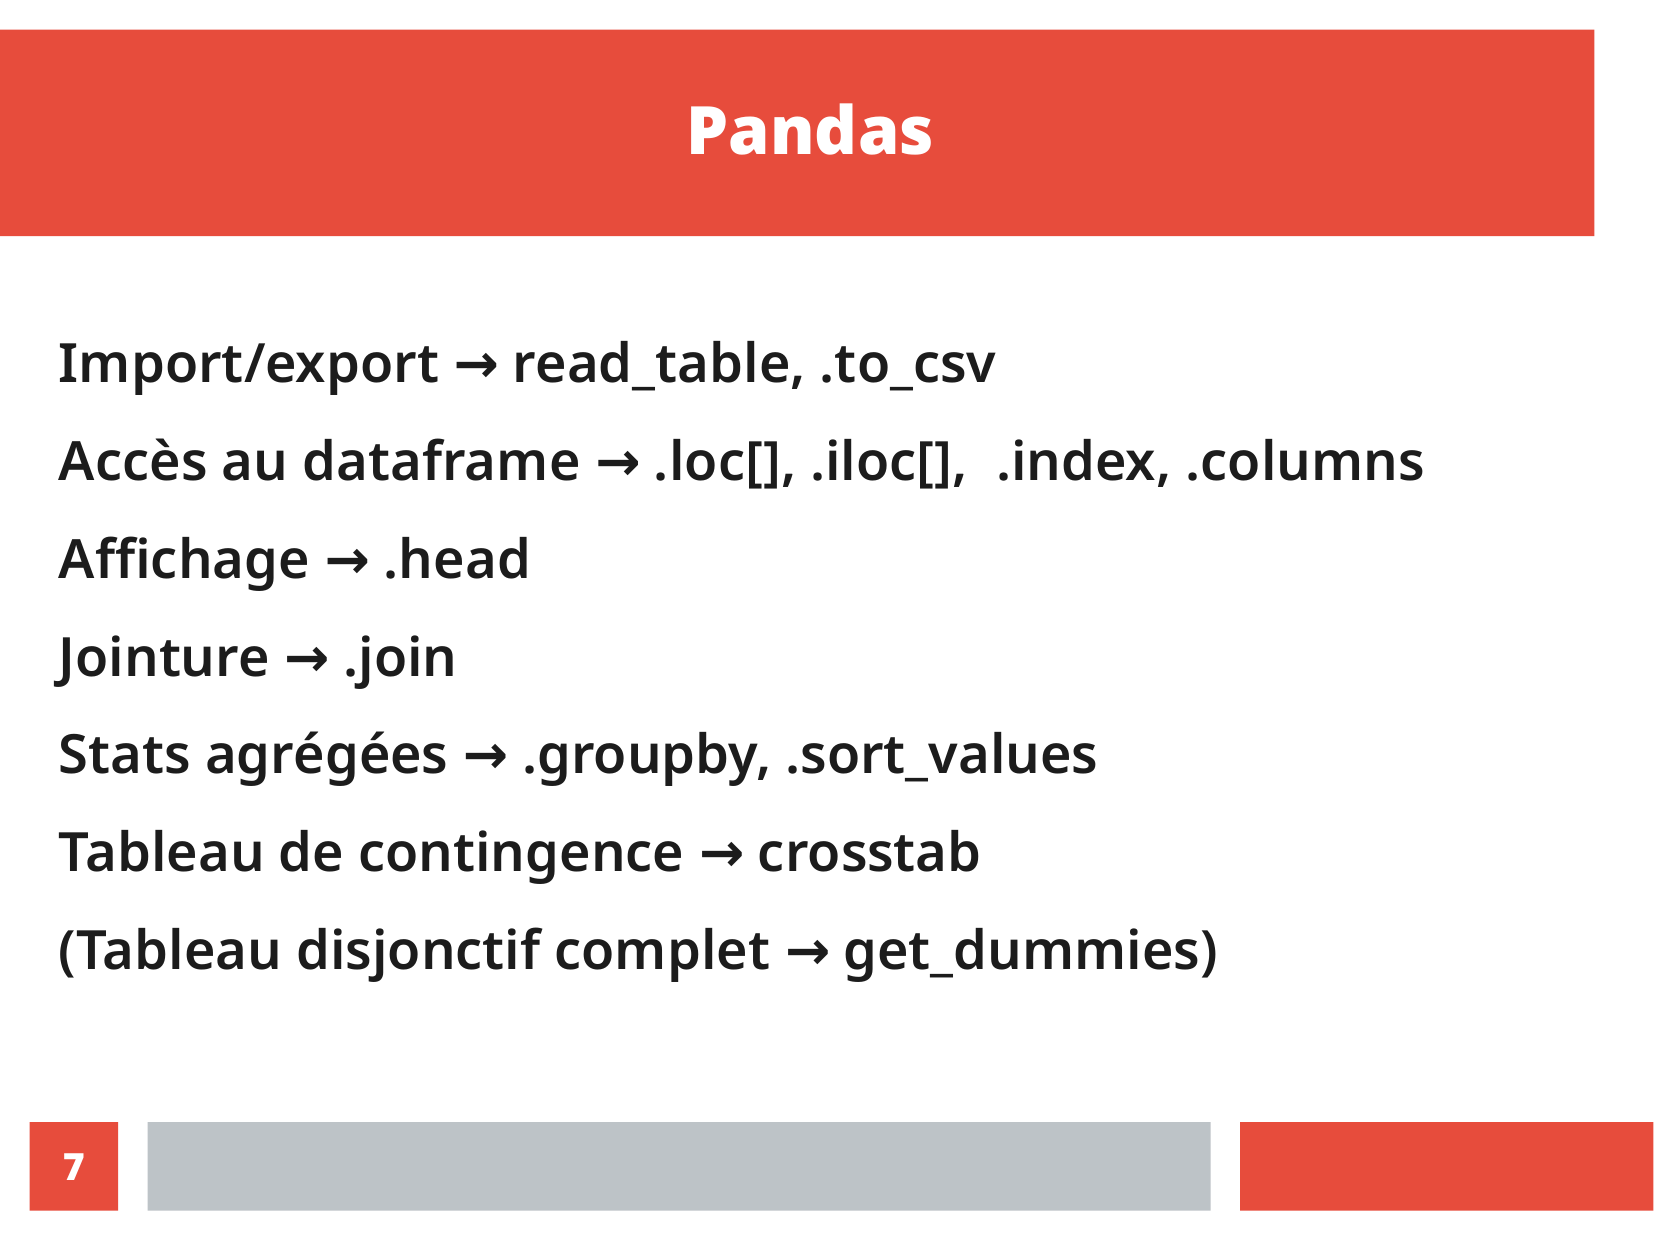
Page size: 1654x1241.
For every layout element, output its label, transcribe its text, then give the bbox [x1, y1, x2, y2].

list Import/export → read_table, .to_csv Accès au dataframe → .loc[], .iloc[], .index, .columns Affichage → .head Jointure → .join Stats agrégées → .groupby, .sort_values Tableau de contingence → crosstab (Tableau disjonctif complet → get_dummies) [59, 324, 1565, 1093]
title Pandas [686, 26, 938, 175]
